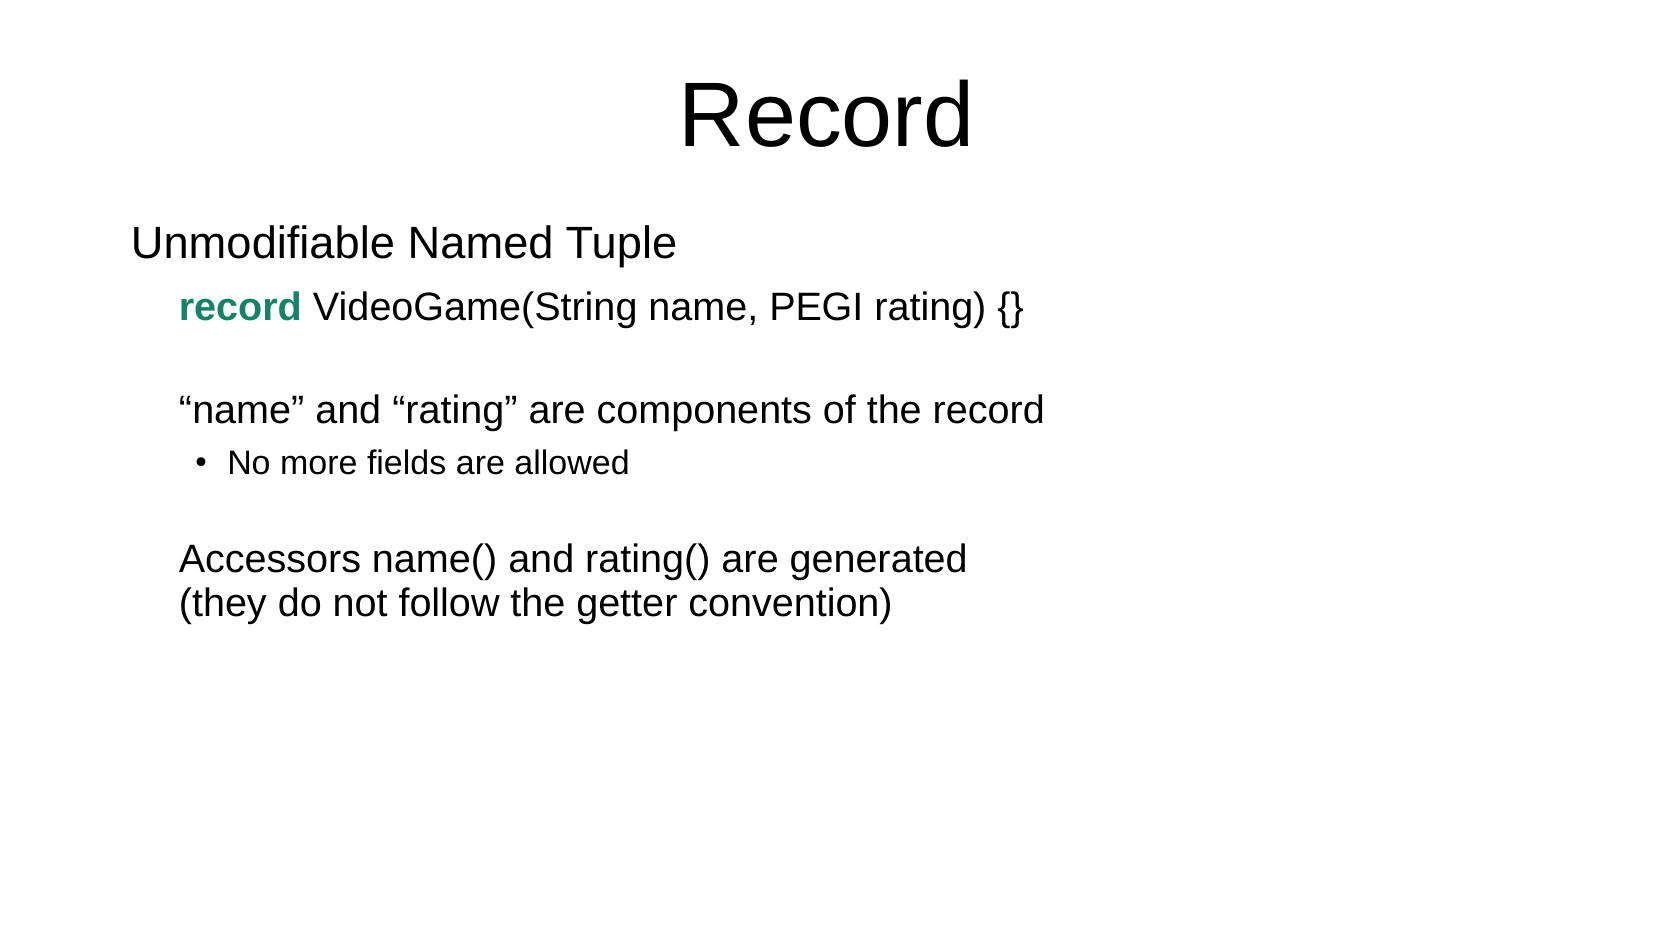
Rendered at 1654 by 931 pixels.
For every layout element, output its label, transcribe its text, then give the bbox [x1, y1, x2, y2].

title Record [82, 37, 1571, 193]
list Unmodifiable Named Tuple record VideoGame(String name, PEGI rating) {} “name” and “rating” are components of the record No more fields are allowed Accessors name() and rating() are generated (they do not follow the getter convention) [82, 217, 1571, 758]
